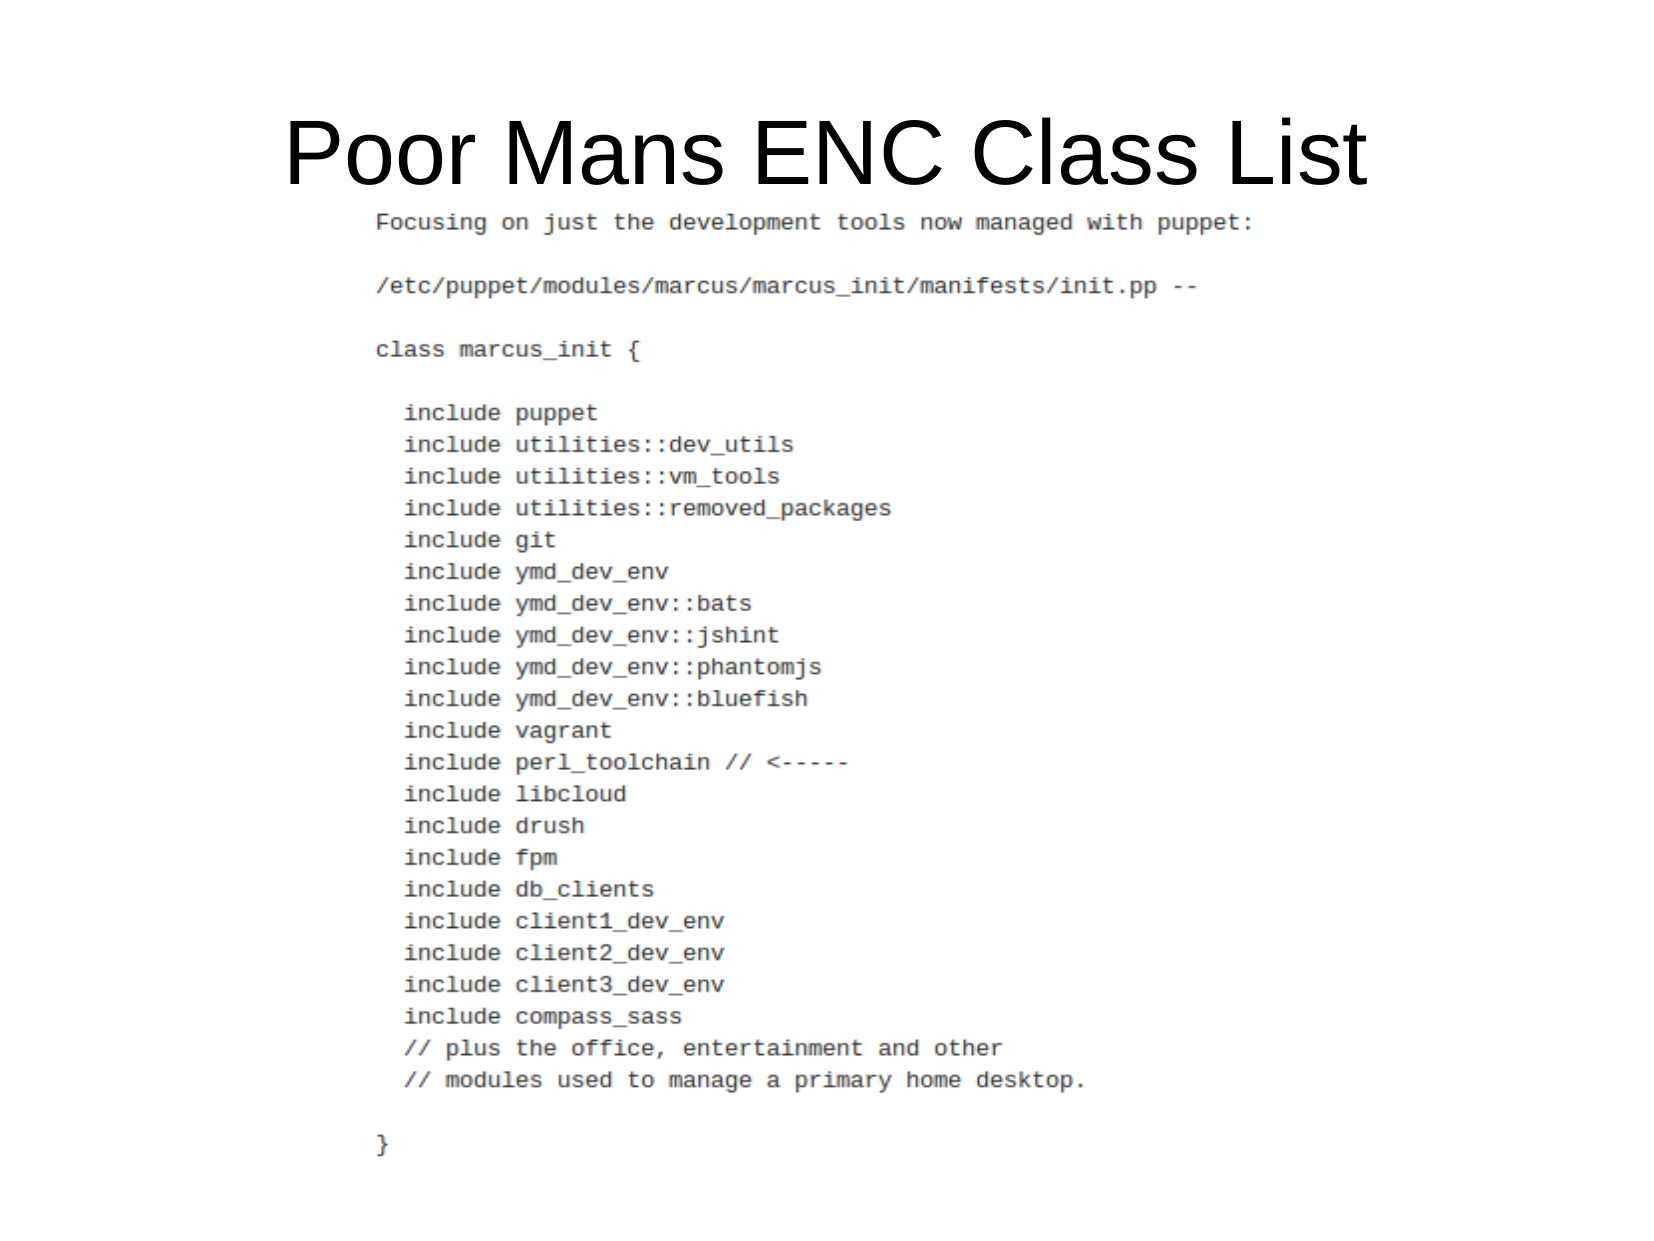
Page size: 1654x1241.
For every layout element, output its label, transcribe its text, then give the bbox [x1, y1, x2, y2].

title Poor Mans ENC Class List [82, 49, 1571, 257]
picture [366, 207, 1283, 1167]
